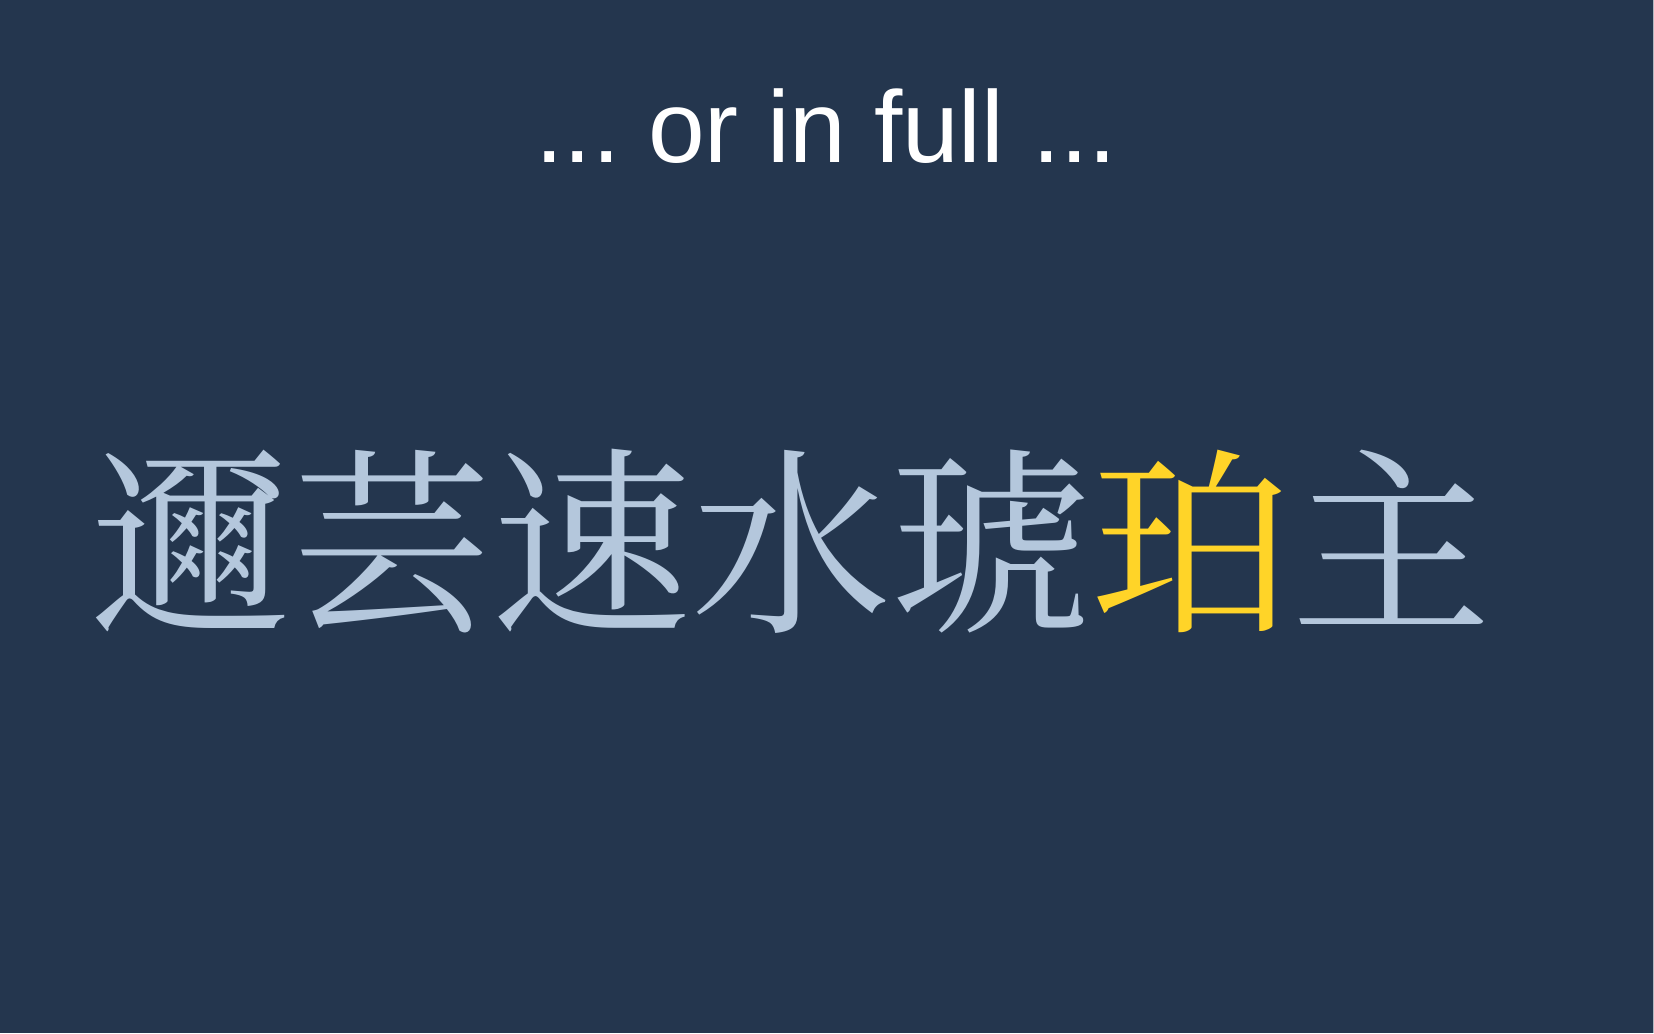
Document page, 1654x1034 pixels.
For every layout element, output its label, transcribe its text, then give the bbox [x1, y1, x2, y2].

subtitle 邇芸速水琥珀主 [47, 211, 1536, 851]
title ... or in full ... [82, 41, 1571, 214]
